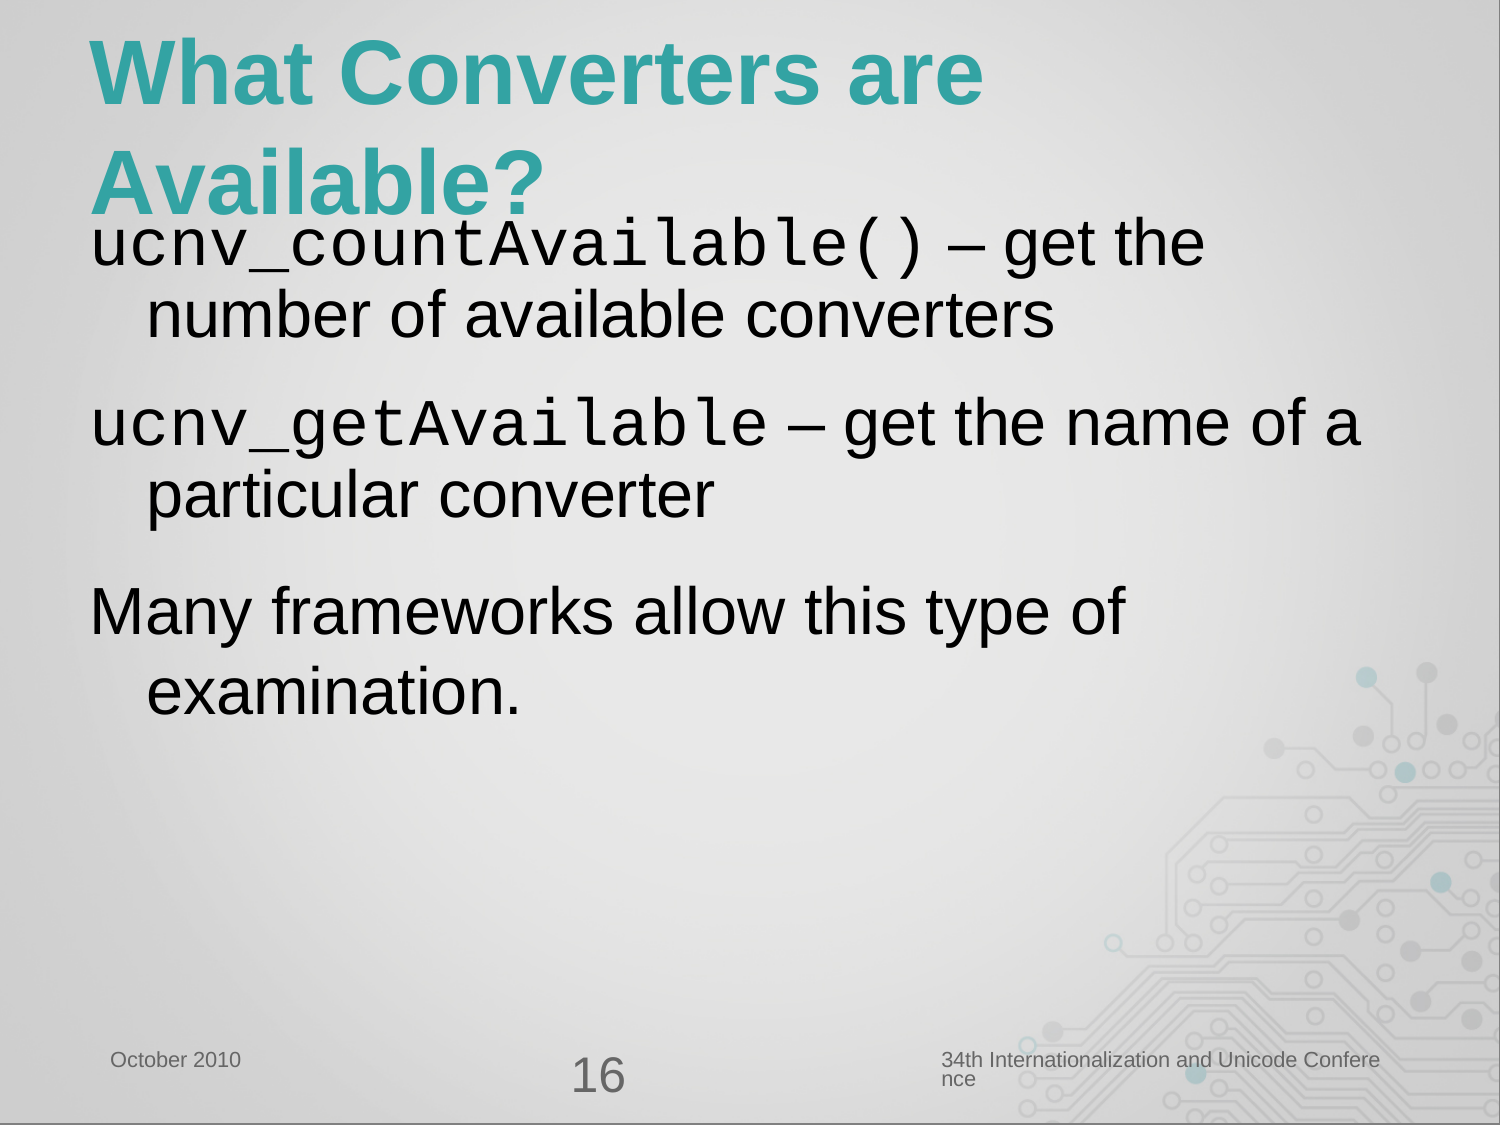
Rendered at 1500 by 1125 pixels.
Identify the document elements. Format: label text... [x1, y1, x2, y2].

picture [0, 0, 1499, 1123]
title What Converters are Available? [75, 5, 1426, 200]
list ucnv_countAvailable() – get the number of available converters ucnv_getAvailable – get the name of a particular converter Many frameworks allow this type of examination. [75, 200, 1426, 1006]
